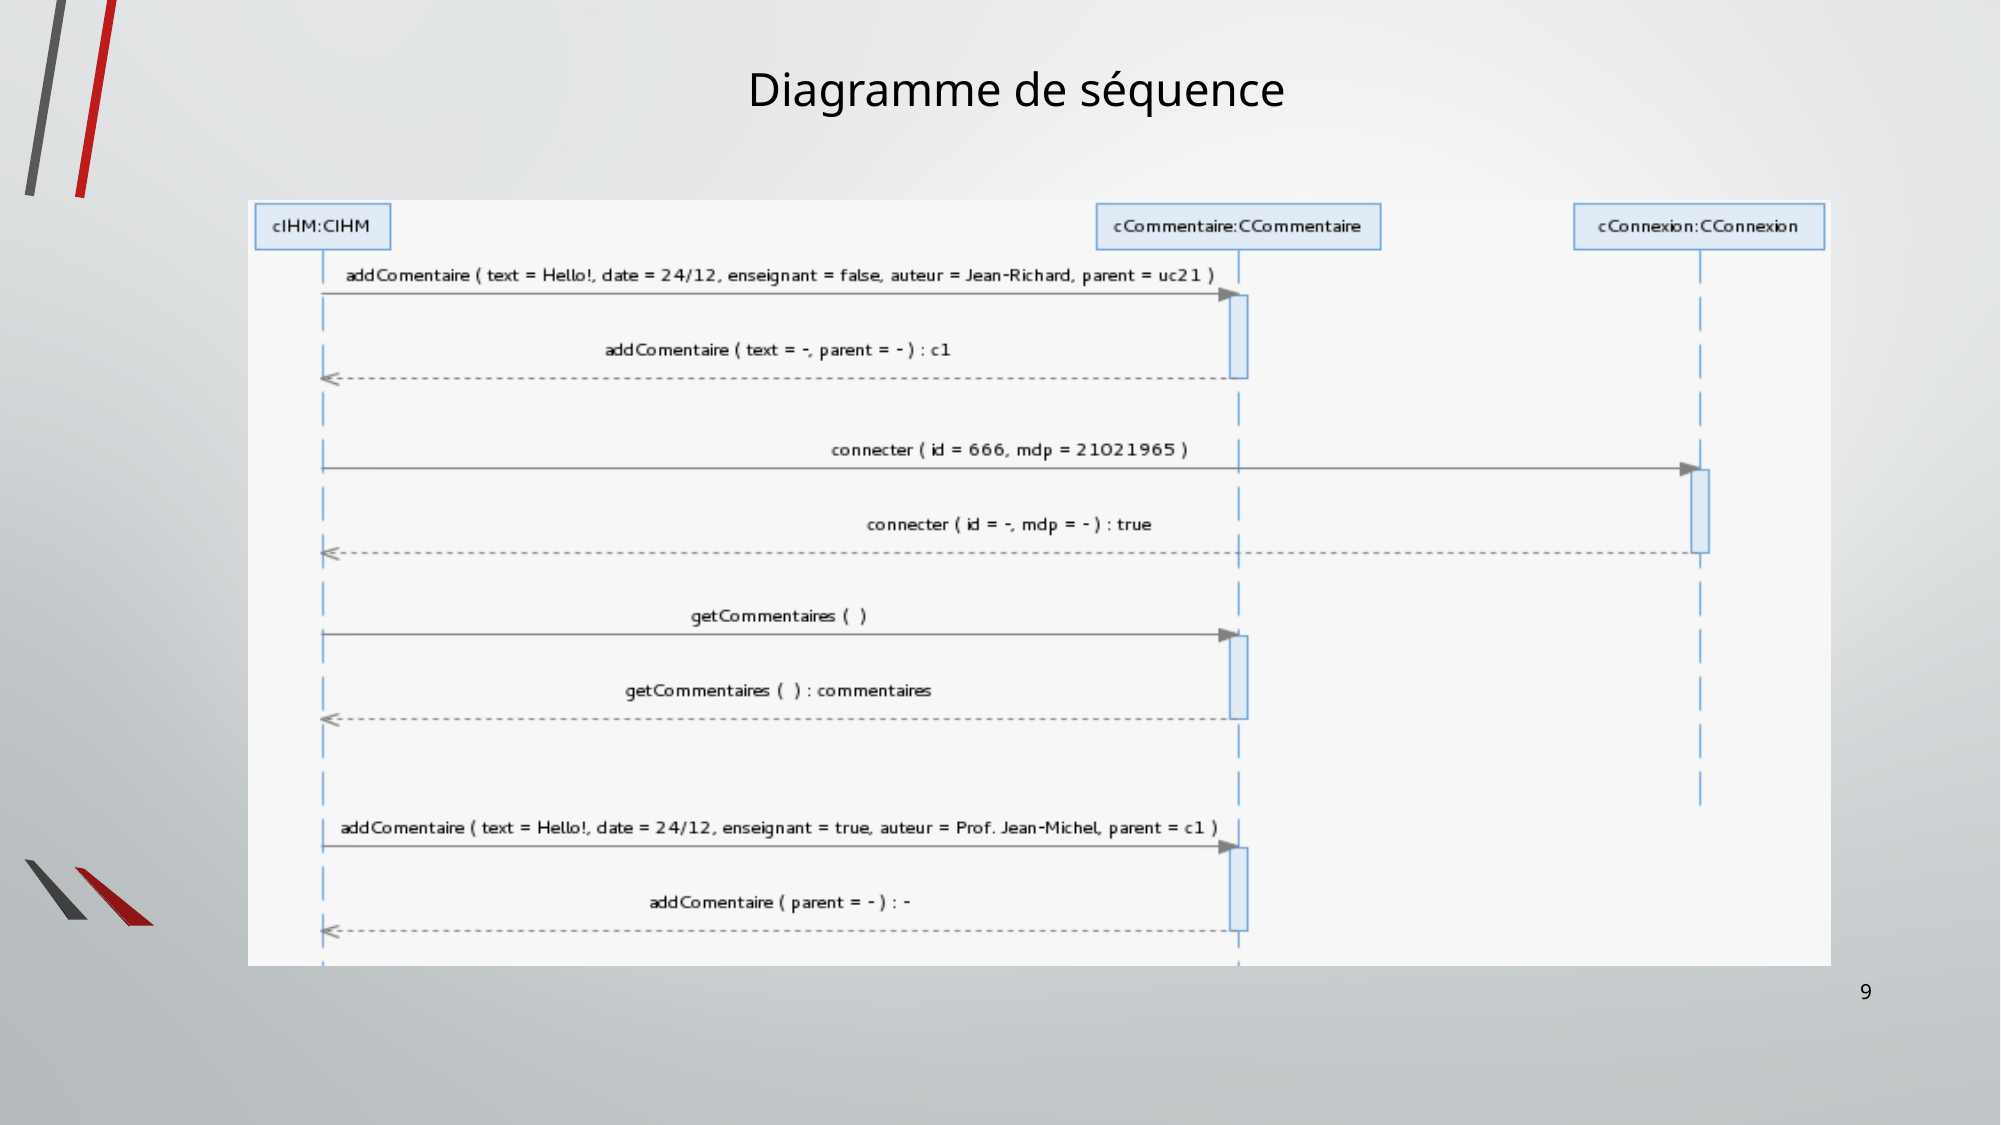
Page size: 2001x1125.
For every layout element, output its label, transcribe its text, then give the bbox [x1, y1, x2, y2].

picture [0, 0, 2001, 1125]
title Diagramme de séquence [224, 35, 1809, 142]
